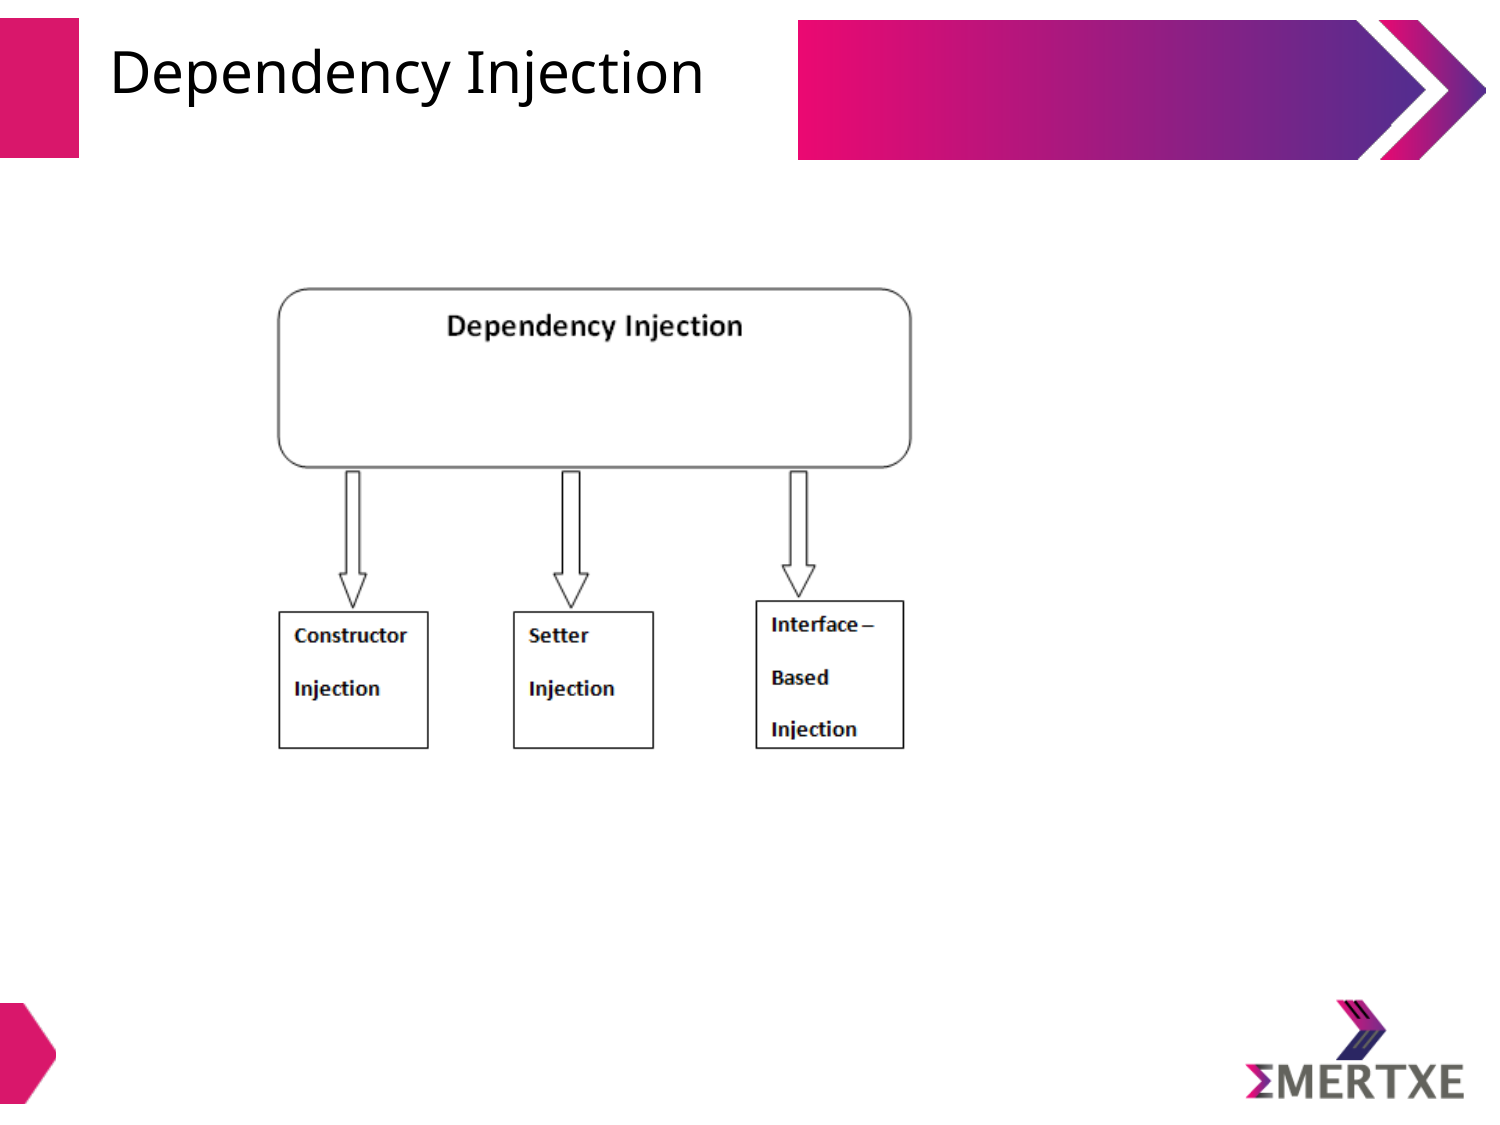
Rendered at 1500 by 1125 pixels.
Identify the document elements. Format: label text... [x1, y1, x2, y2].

picture [271, 283, 917, 757]
text_box Dependency Injection [94, 23, 768, 175]
picture [1245, 996, 1465, 1099]
picture [798, 20, 1486, 160]
